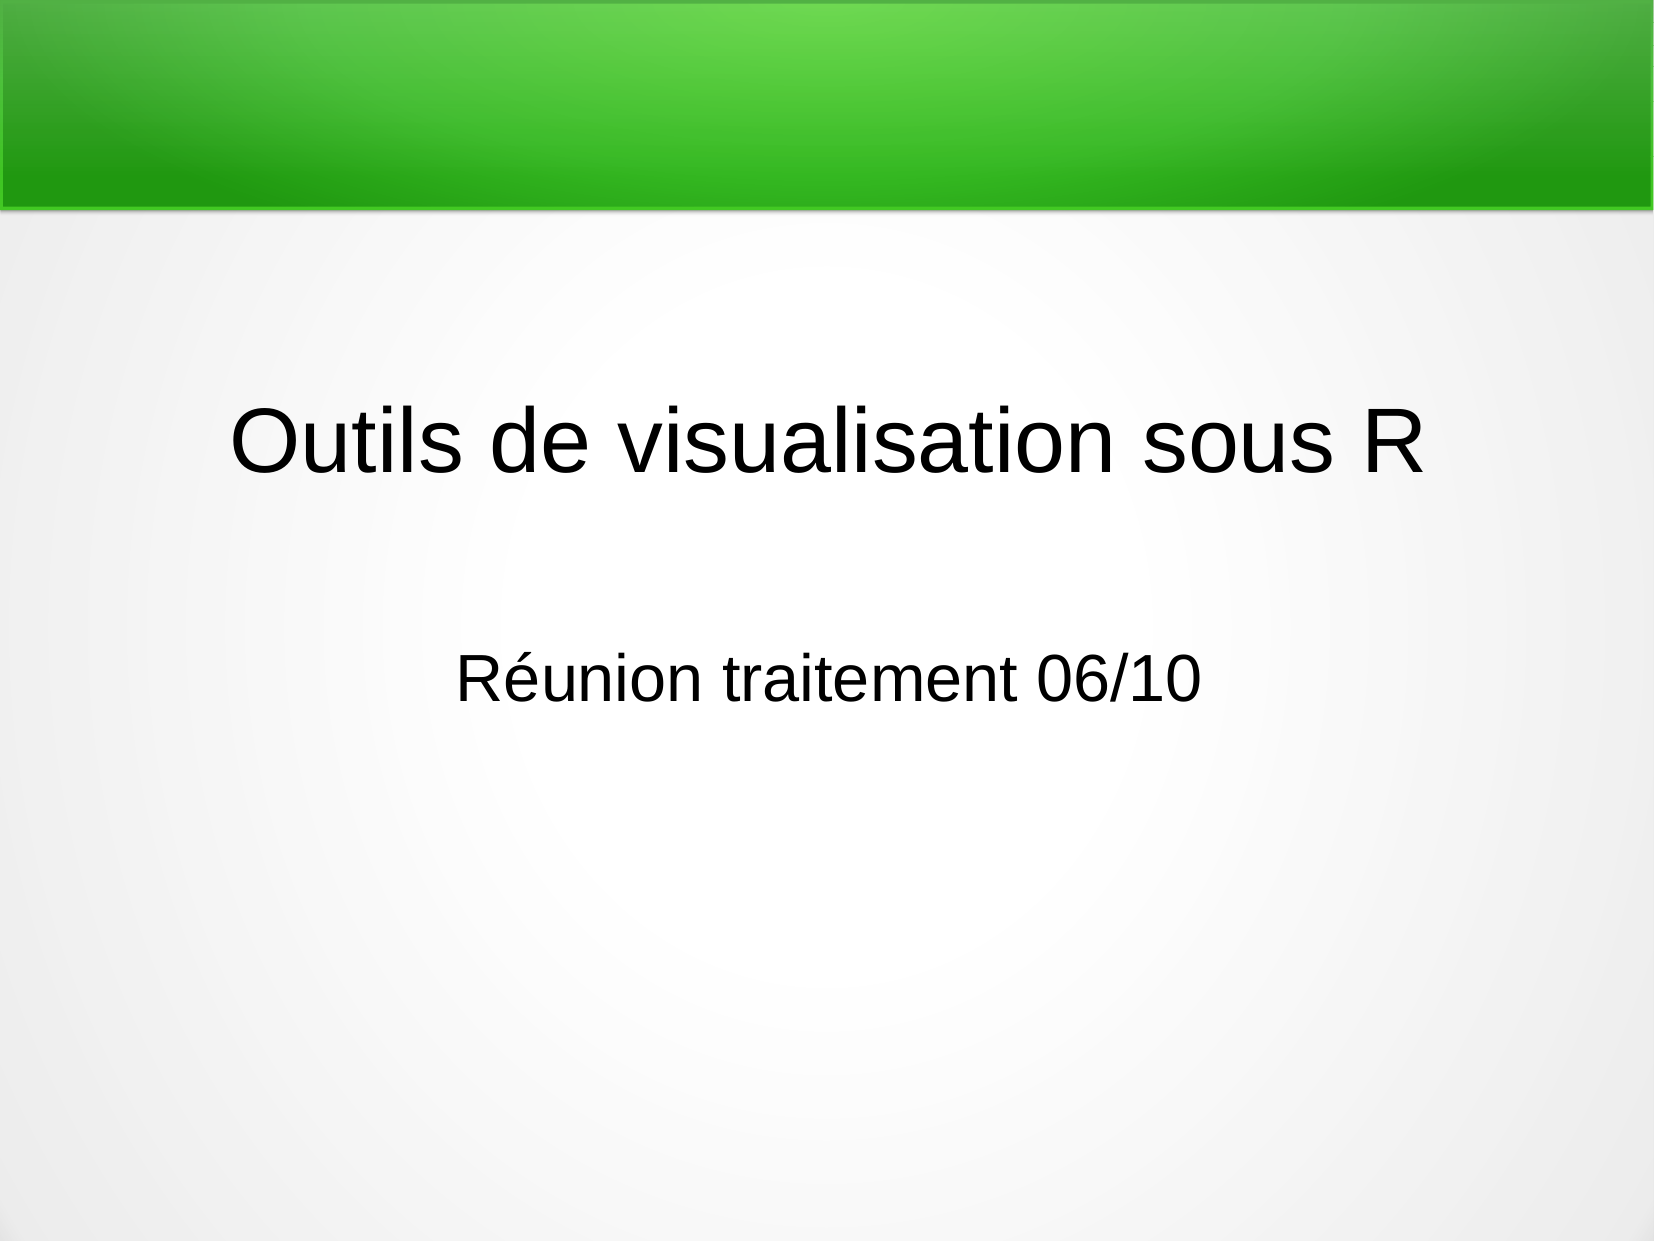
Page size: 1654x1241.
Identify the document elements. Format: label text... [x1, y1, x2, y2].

subtitle Outils de visualisation sous R Réunion traitement 06/10 [85, 224, 1574, 882]
